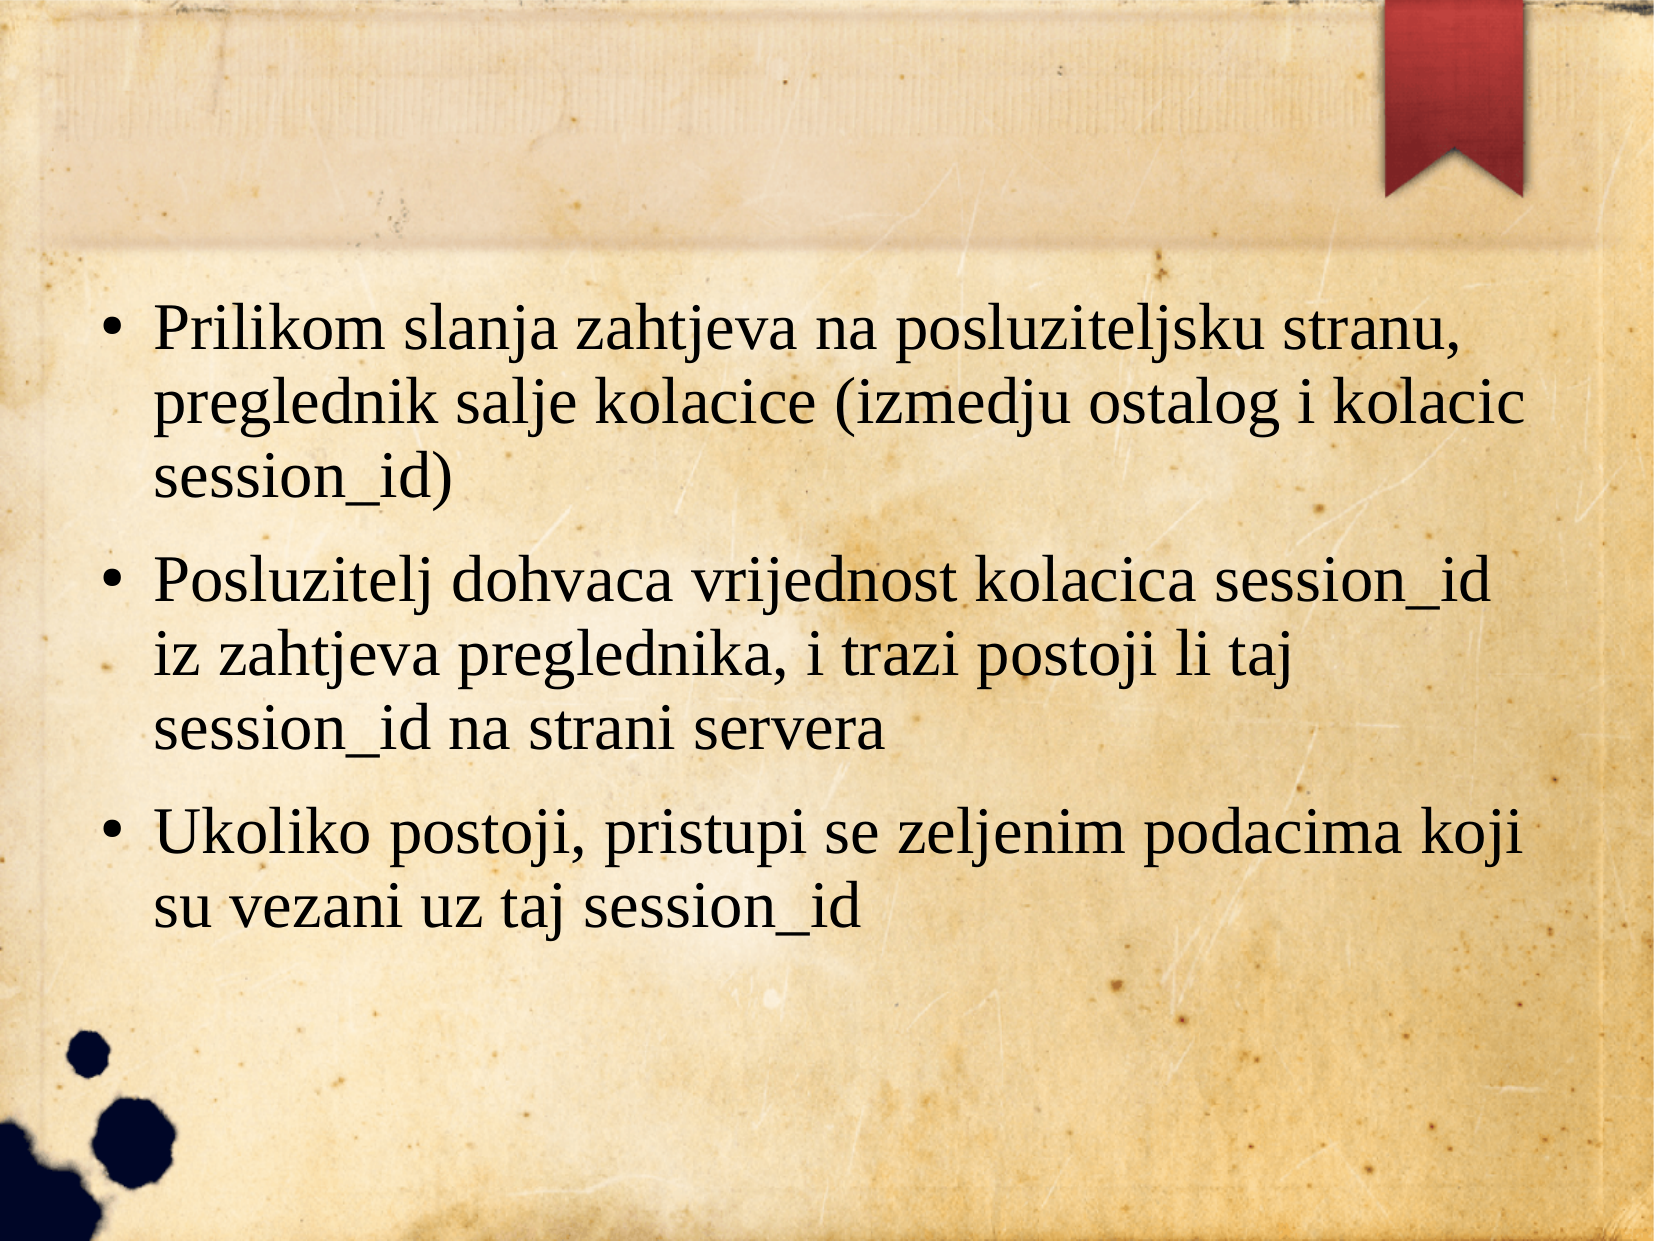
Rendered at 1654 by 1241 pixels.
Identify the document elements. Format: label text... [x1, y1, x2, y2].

picture [0, 0, 1654, 1241]
list Prilikom slanja zahtjeva na posluziteljsku stranu, preglednik salje kolacice (izmedju ostalog i kolacic session_id) Posluzitelj dohvaca vrijednost kolacica session_id iz zahtjeva preglednika, i trazi postoji li taj session_id na strani servera Ukoliko postoji, pristupi se zeljenim podacima koji su vezani uz taj session_id [82, 290, 1538, 1010]
